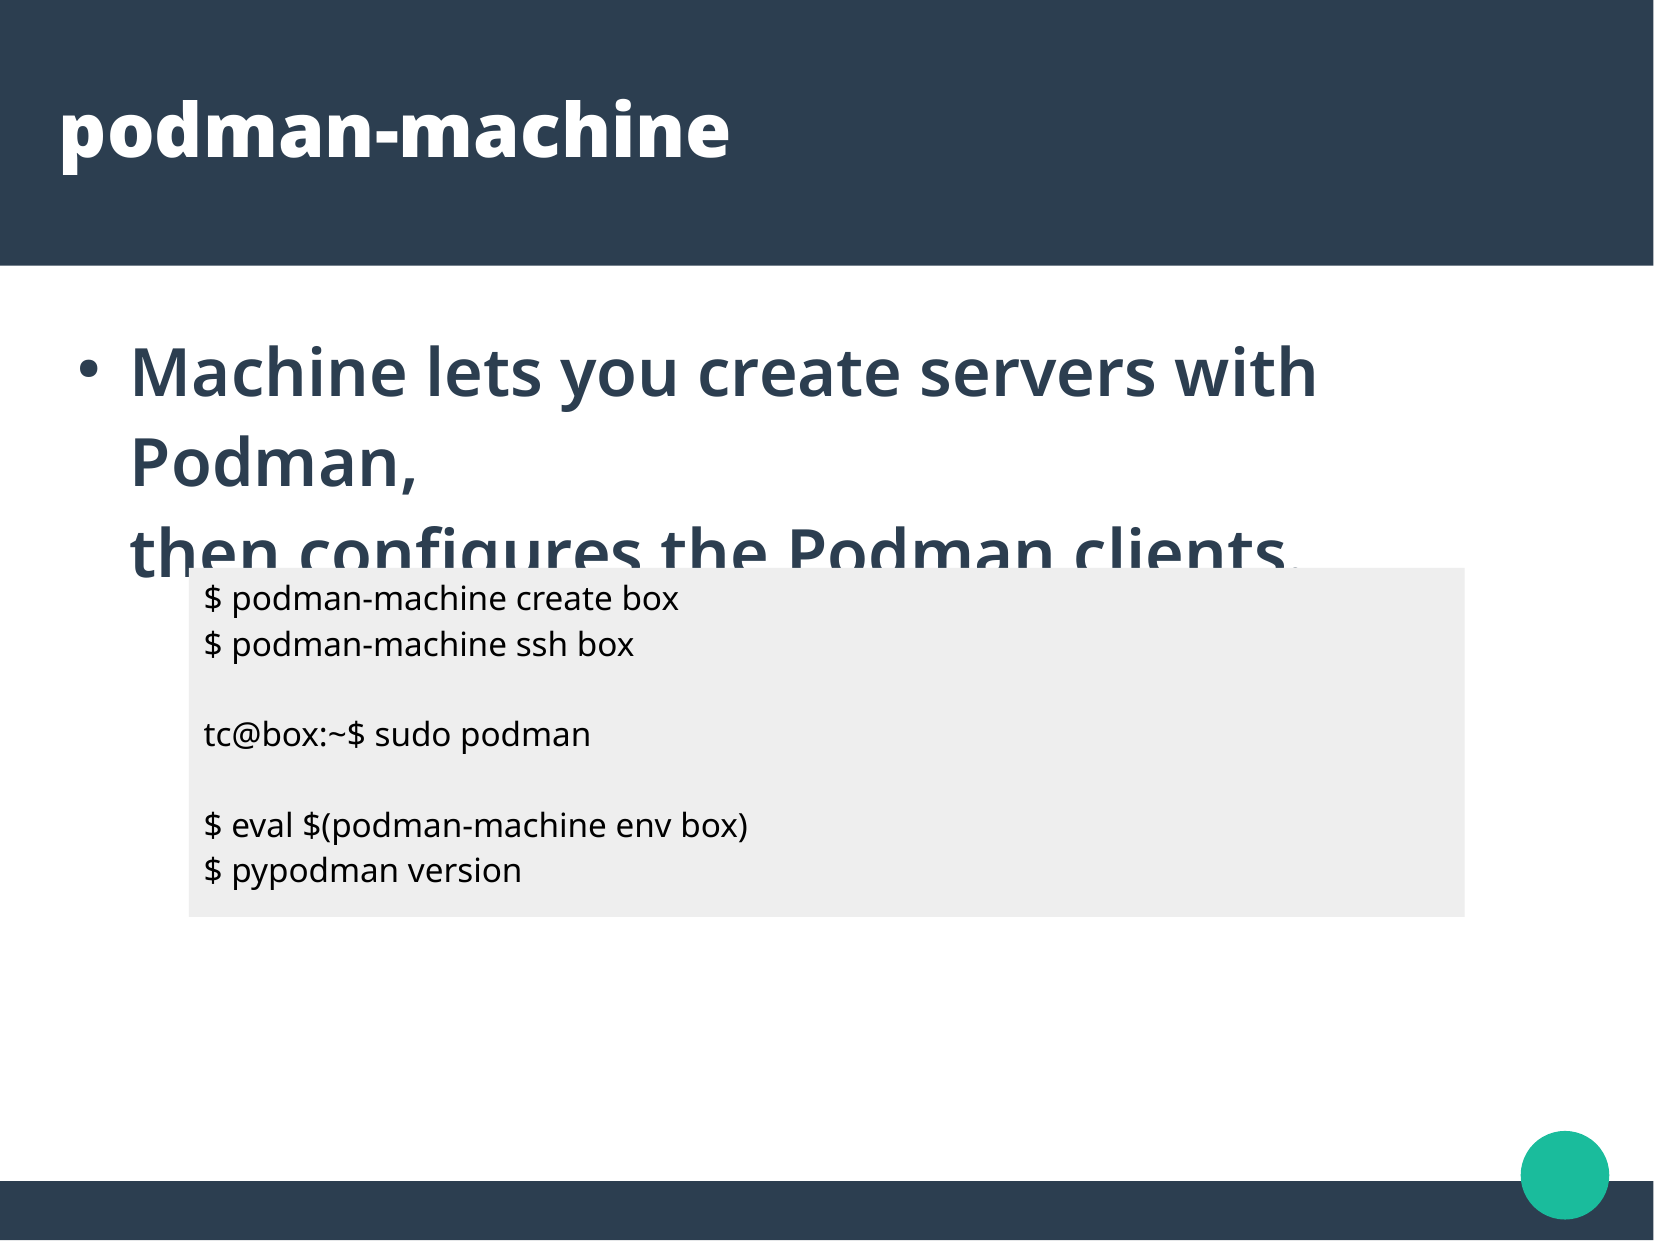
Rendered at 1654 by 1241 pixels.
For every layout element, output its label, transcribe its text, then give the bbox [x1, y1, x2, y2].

title podman-machine [59, 49, 1595, 207]
text_box $ podman-machine create box $ podman-machine ssh box tc@box:~$ sudo podman $ eval $(podman-machine env box) $ pypodman version [188, 567, 1465, 917]
list Machine lets you create servers with Podman, then configures the Podman clients. [59, 324, 1595, 1152]
